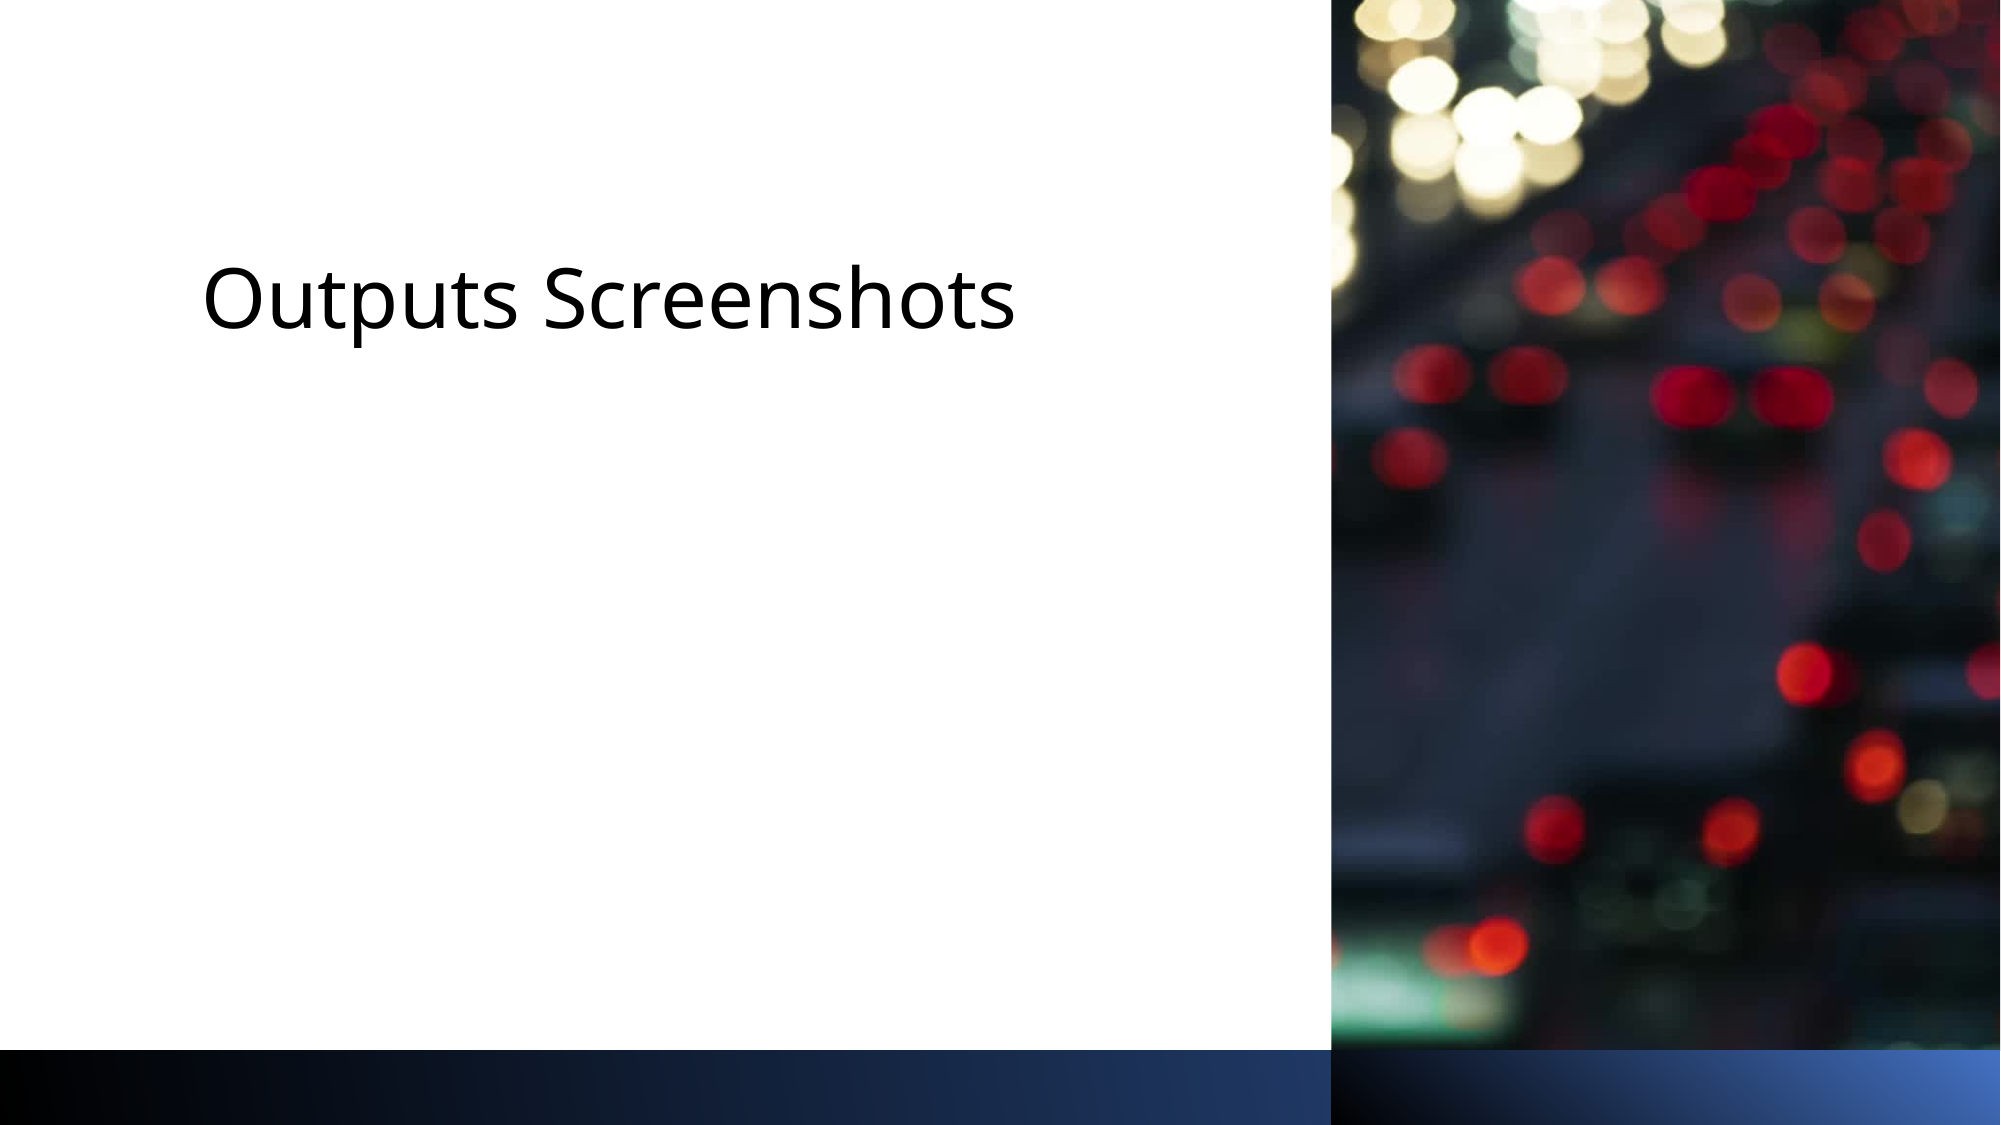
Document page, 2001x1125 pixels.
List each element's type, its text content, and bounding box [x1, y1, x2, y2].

text_box [0, 0, 2000, 1125]
picture [1331, 0, 2000, 1051]
title Outputs Screenshots [186, 82, 1200, 354]
